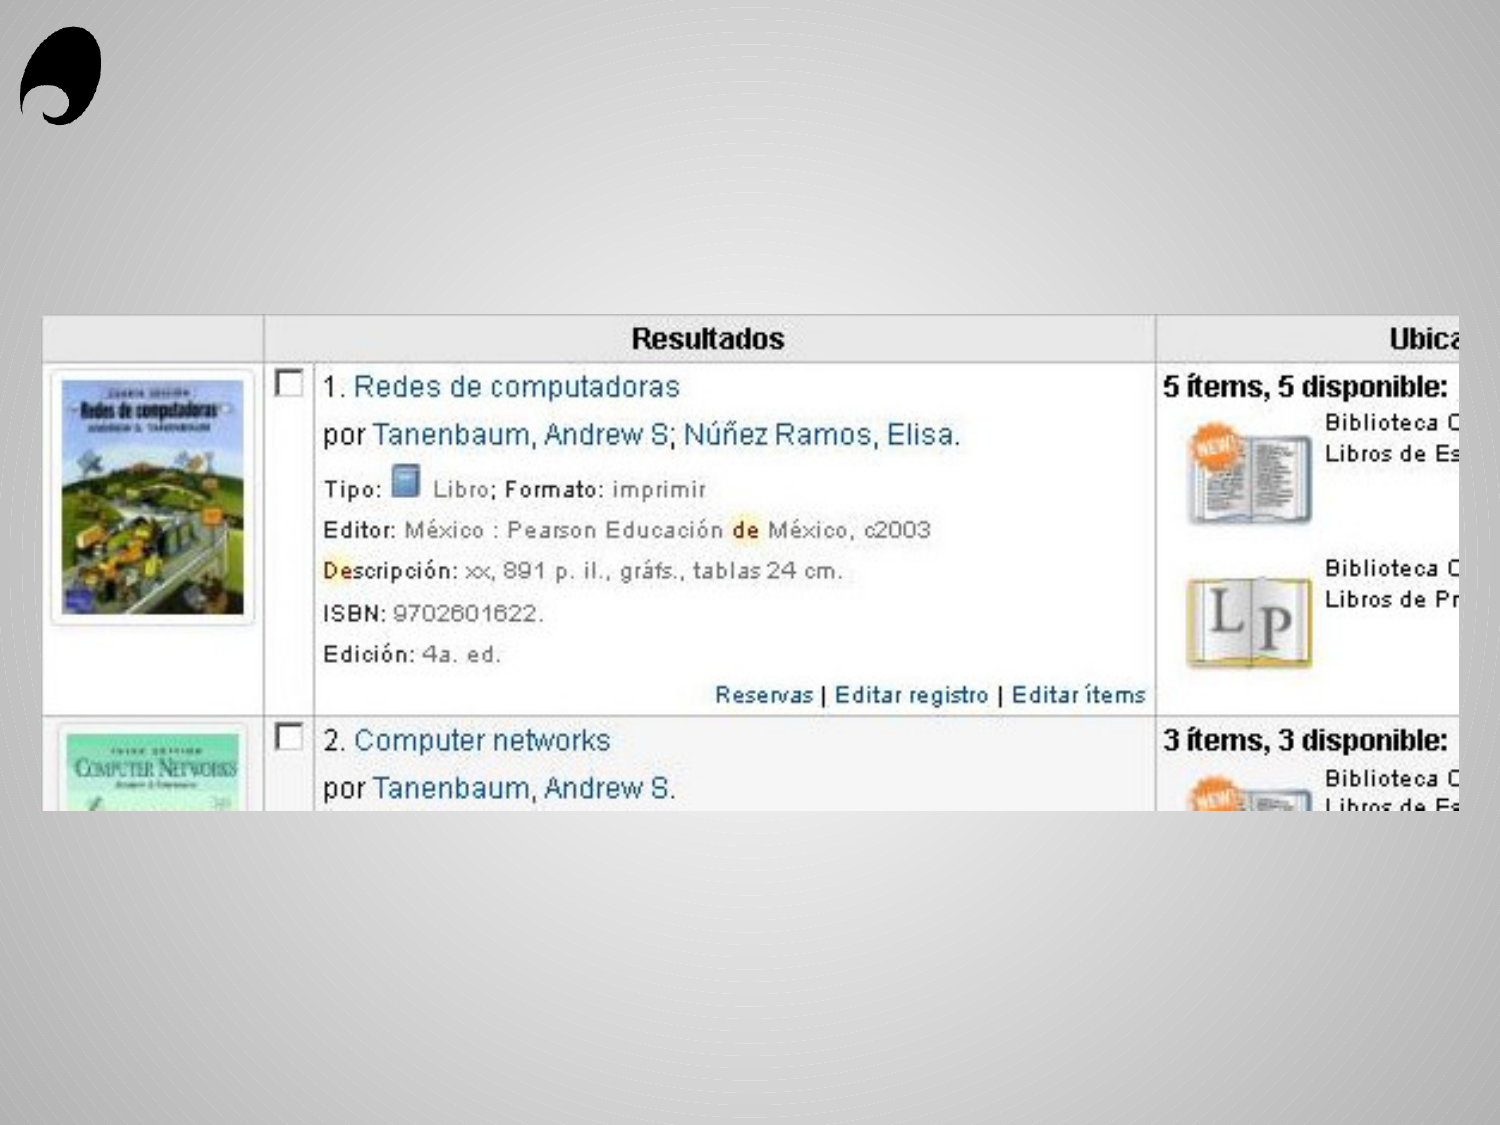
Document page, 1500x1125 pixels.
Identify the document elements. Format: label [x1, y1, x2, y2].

picture [41, 314, 1459, 811]
picture [1, 16, 120, 136]
